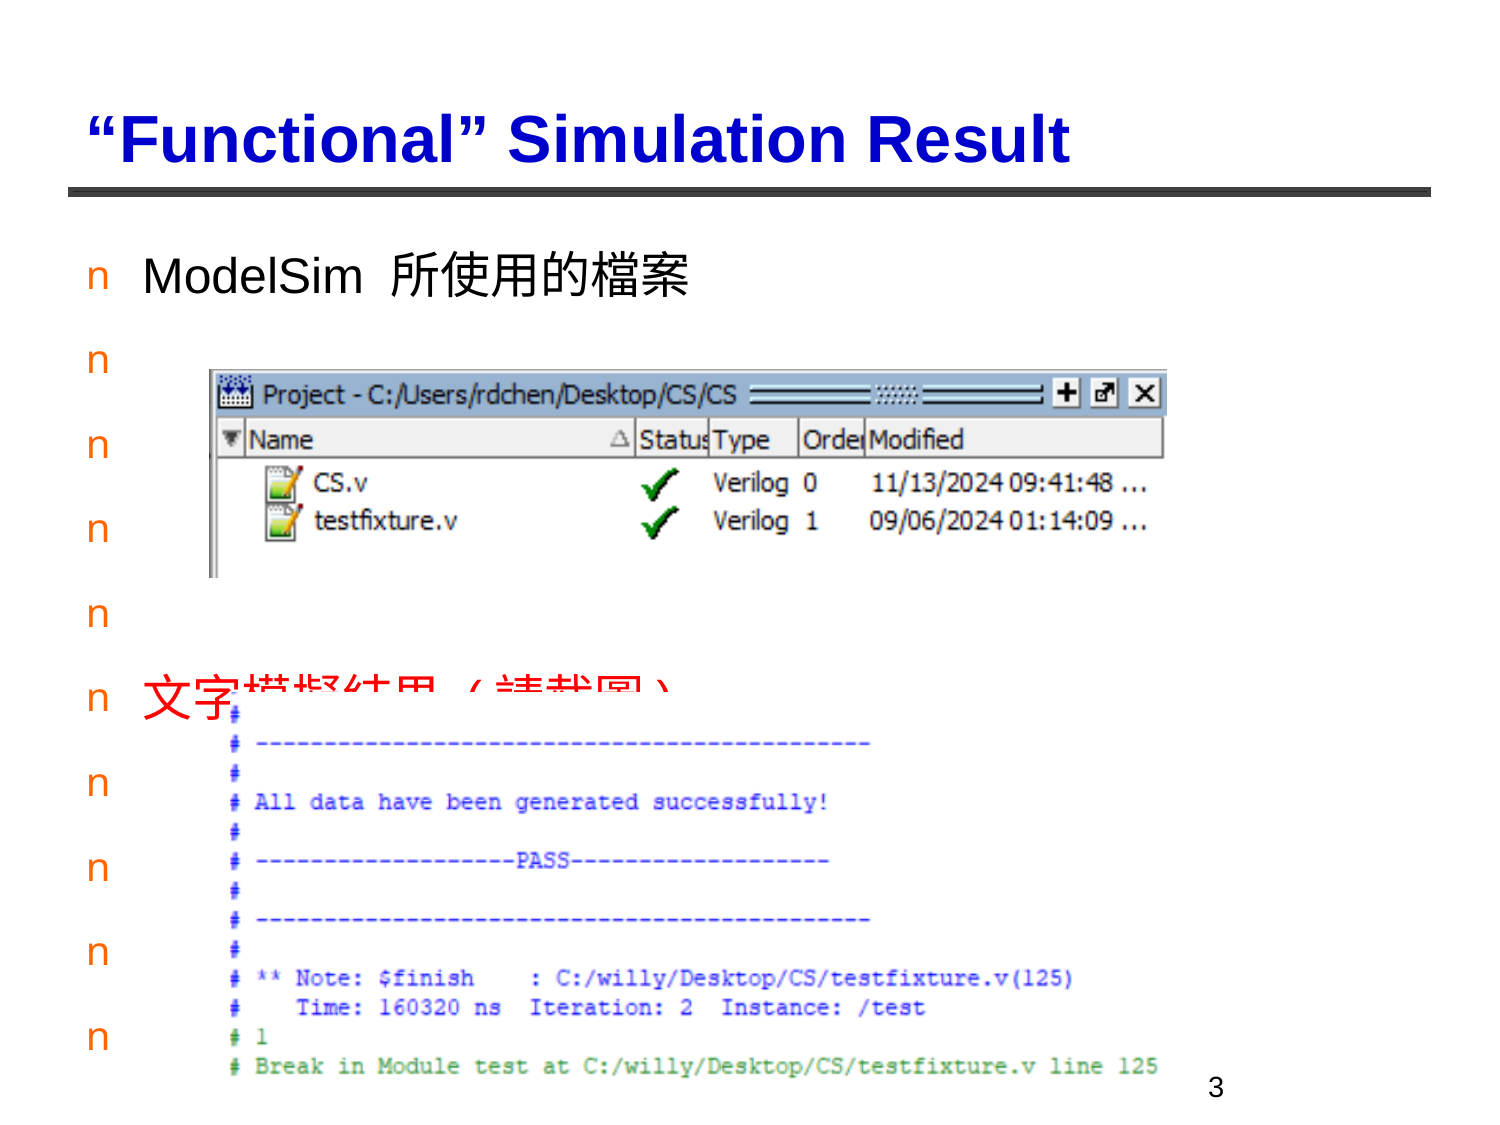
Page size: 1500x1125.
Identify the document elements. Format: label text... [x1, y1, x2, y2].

list ModelSim 所使用的檔案 文字模擬結果 (請截圖) [70, 224, 1430, 1099]
picture [209, 369, 1167, 578]
picture [230, 692, 1203, 1093]
text_box [1192, 1051, 1489, 1111]
title “Functional” Simulation Result [70, 17, 1430, 184]
